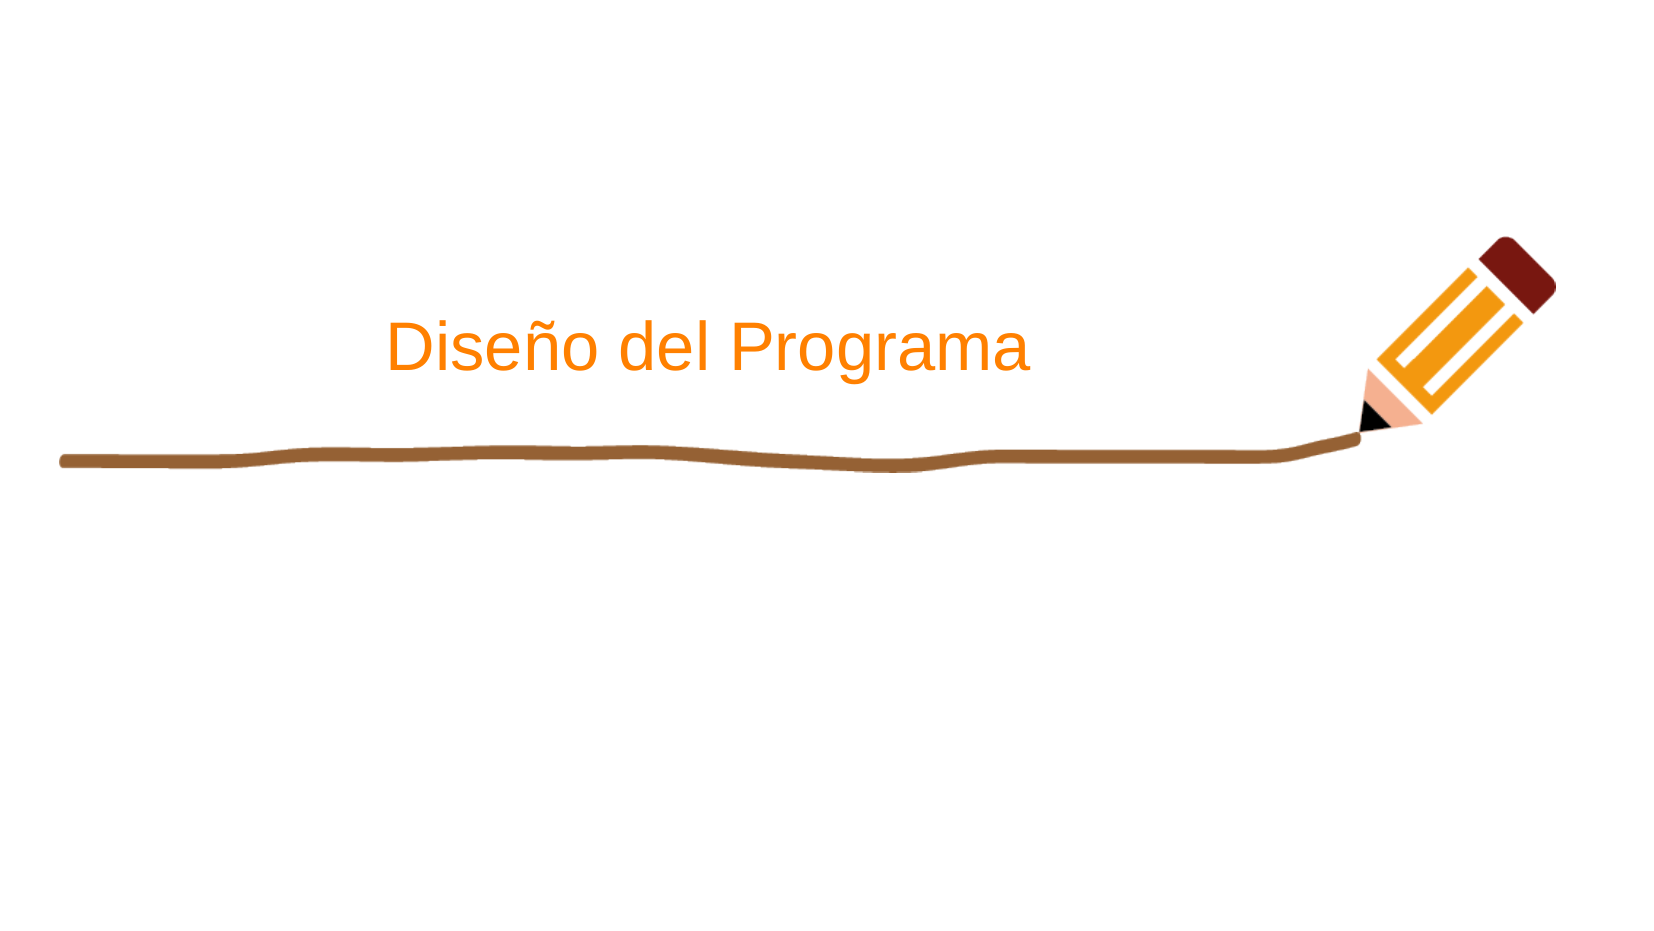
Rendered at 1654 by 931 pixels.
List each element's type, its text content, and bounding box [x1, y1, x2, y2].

title Diseño del Programa [88, 265, 1329, 429]
picture [59, 236, 1556, 473]
